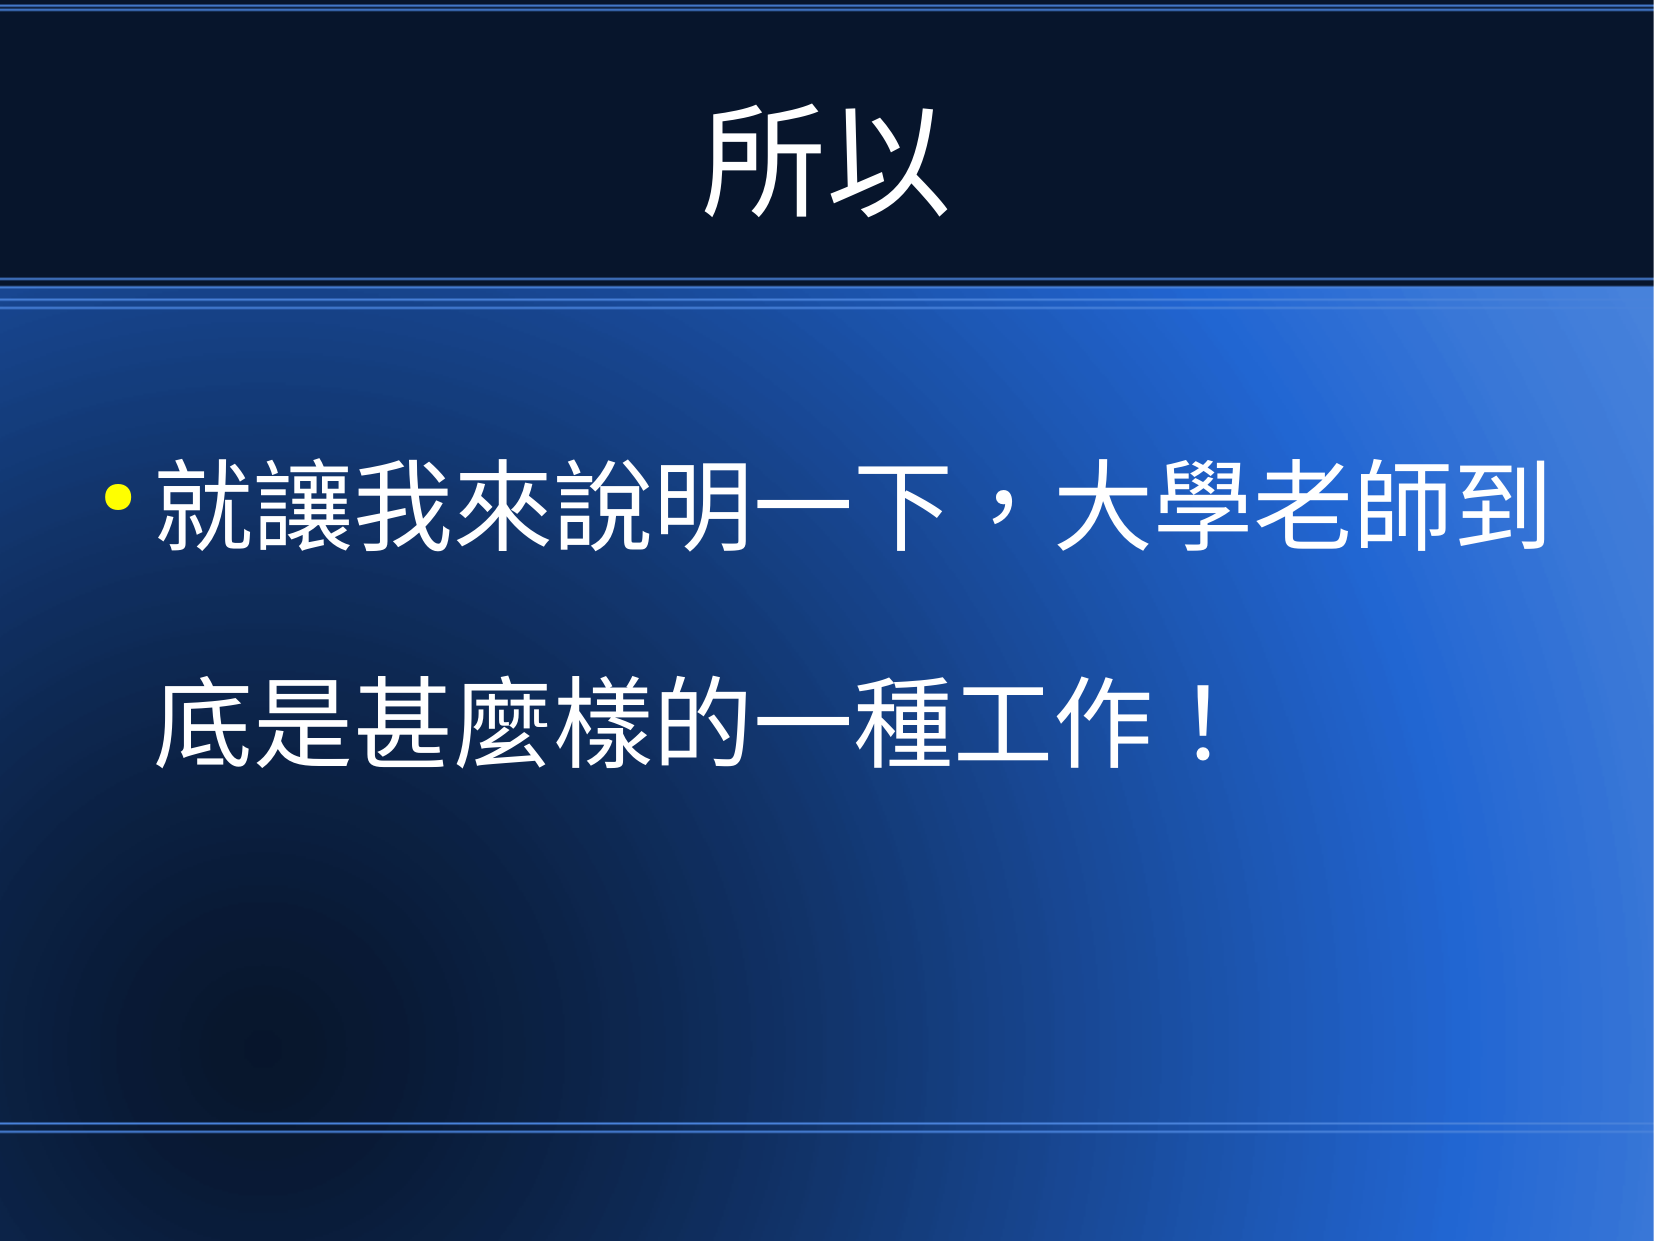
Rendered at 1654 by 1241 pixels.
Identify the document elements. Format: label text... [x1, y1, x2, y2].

picture [0, 0, 1654, 1241]
title 所以 [82, 49, 1571, 257]
list 就讓我來說明一下，大學老師到底是甚麼樣的一種工作！ [82, 355, 1571, 1241]
